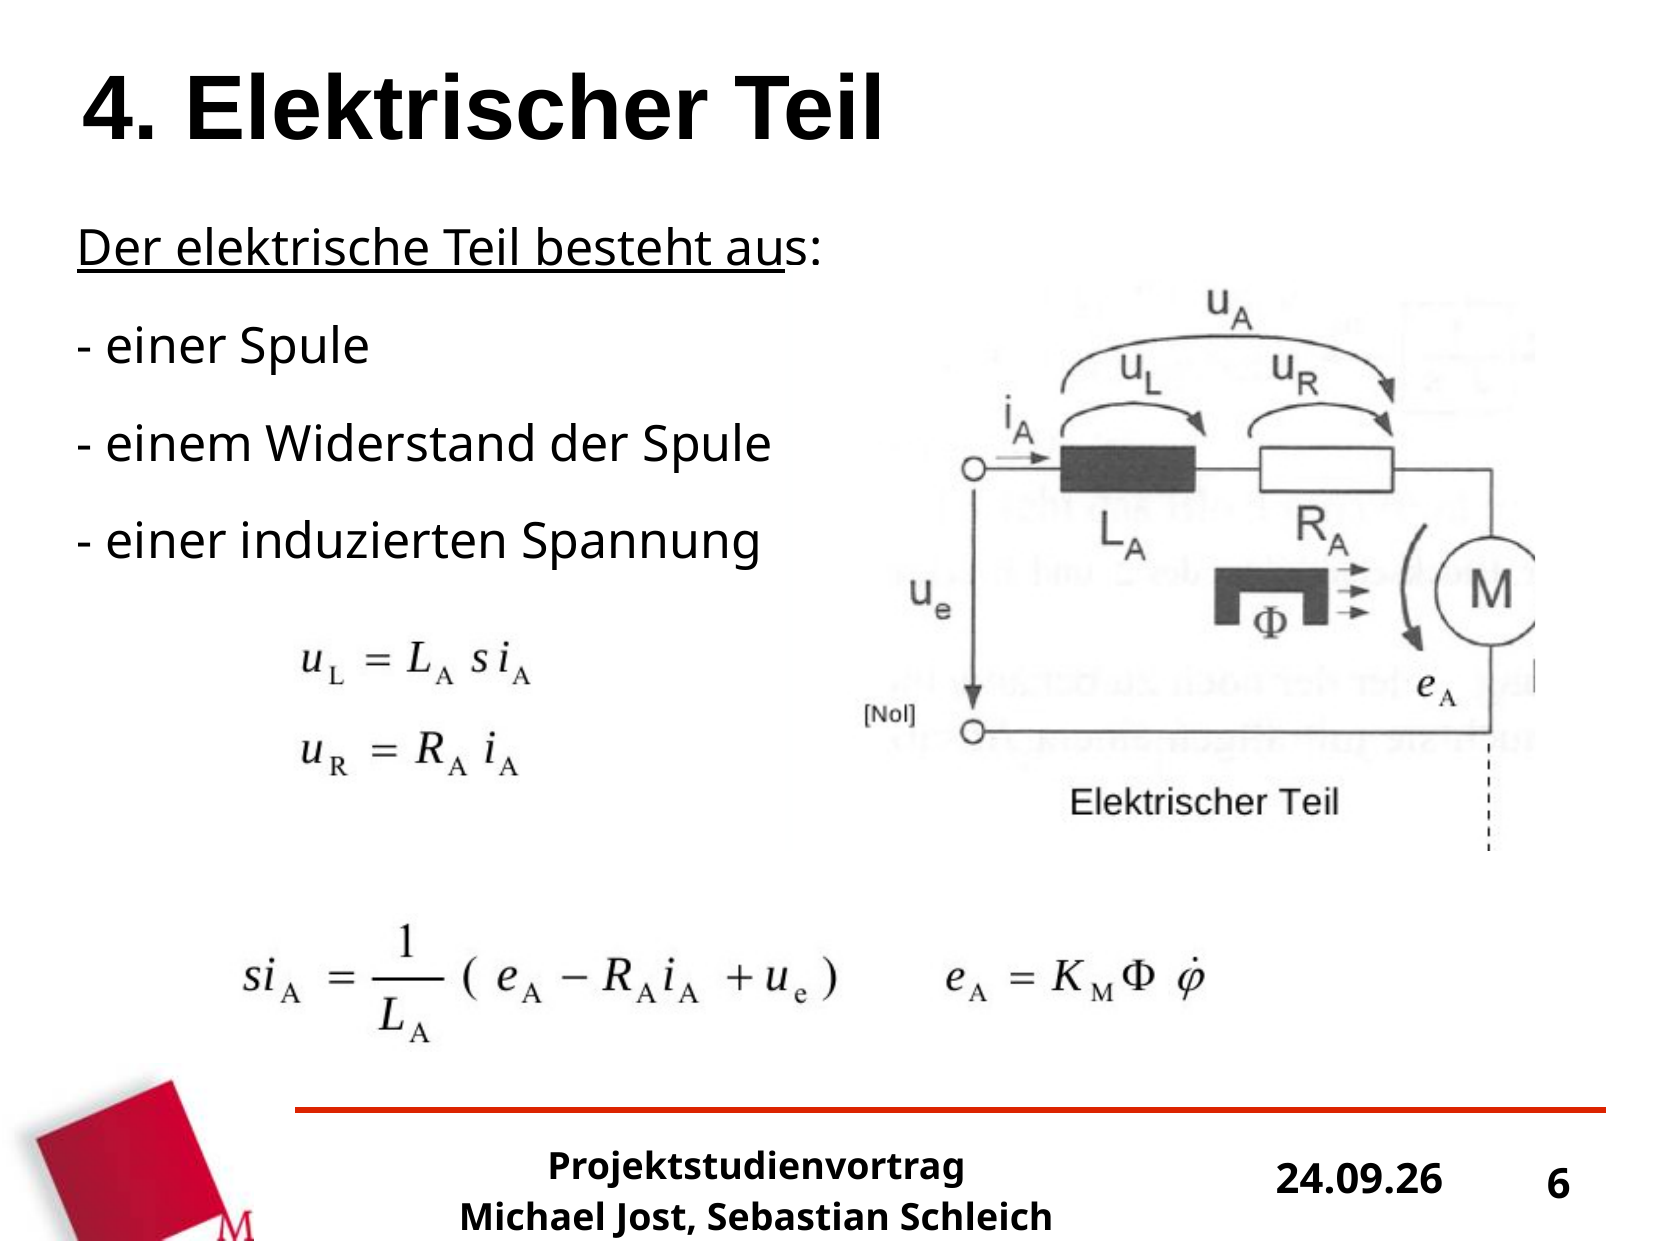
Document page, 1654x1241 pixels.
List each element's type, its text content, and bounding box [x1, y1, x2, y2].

list Der elektrische Teil besteht aus: - einer Spule - einem Widerstand der Spule - einer induzierten Spannung [76, 195, 1560, 591]
picture [269, 620, 556, 804]
picture [193, 913, 1258, 1052]
title 4. Elektrischer Teil [82, 49, 1571, 166]
picture [785, 265, 1536, 851]
picture [2, 1063, 254, 1241]
